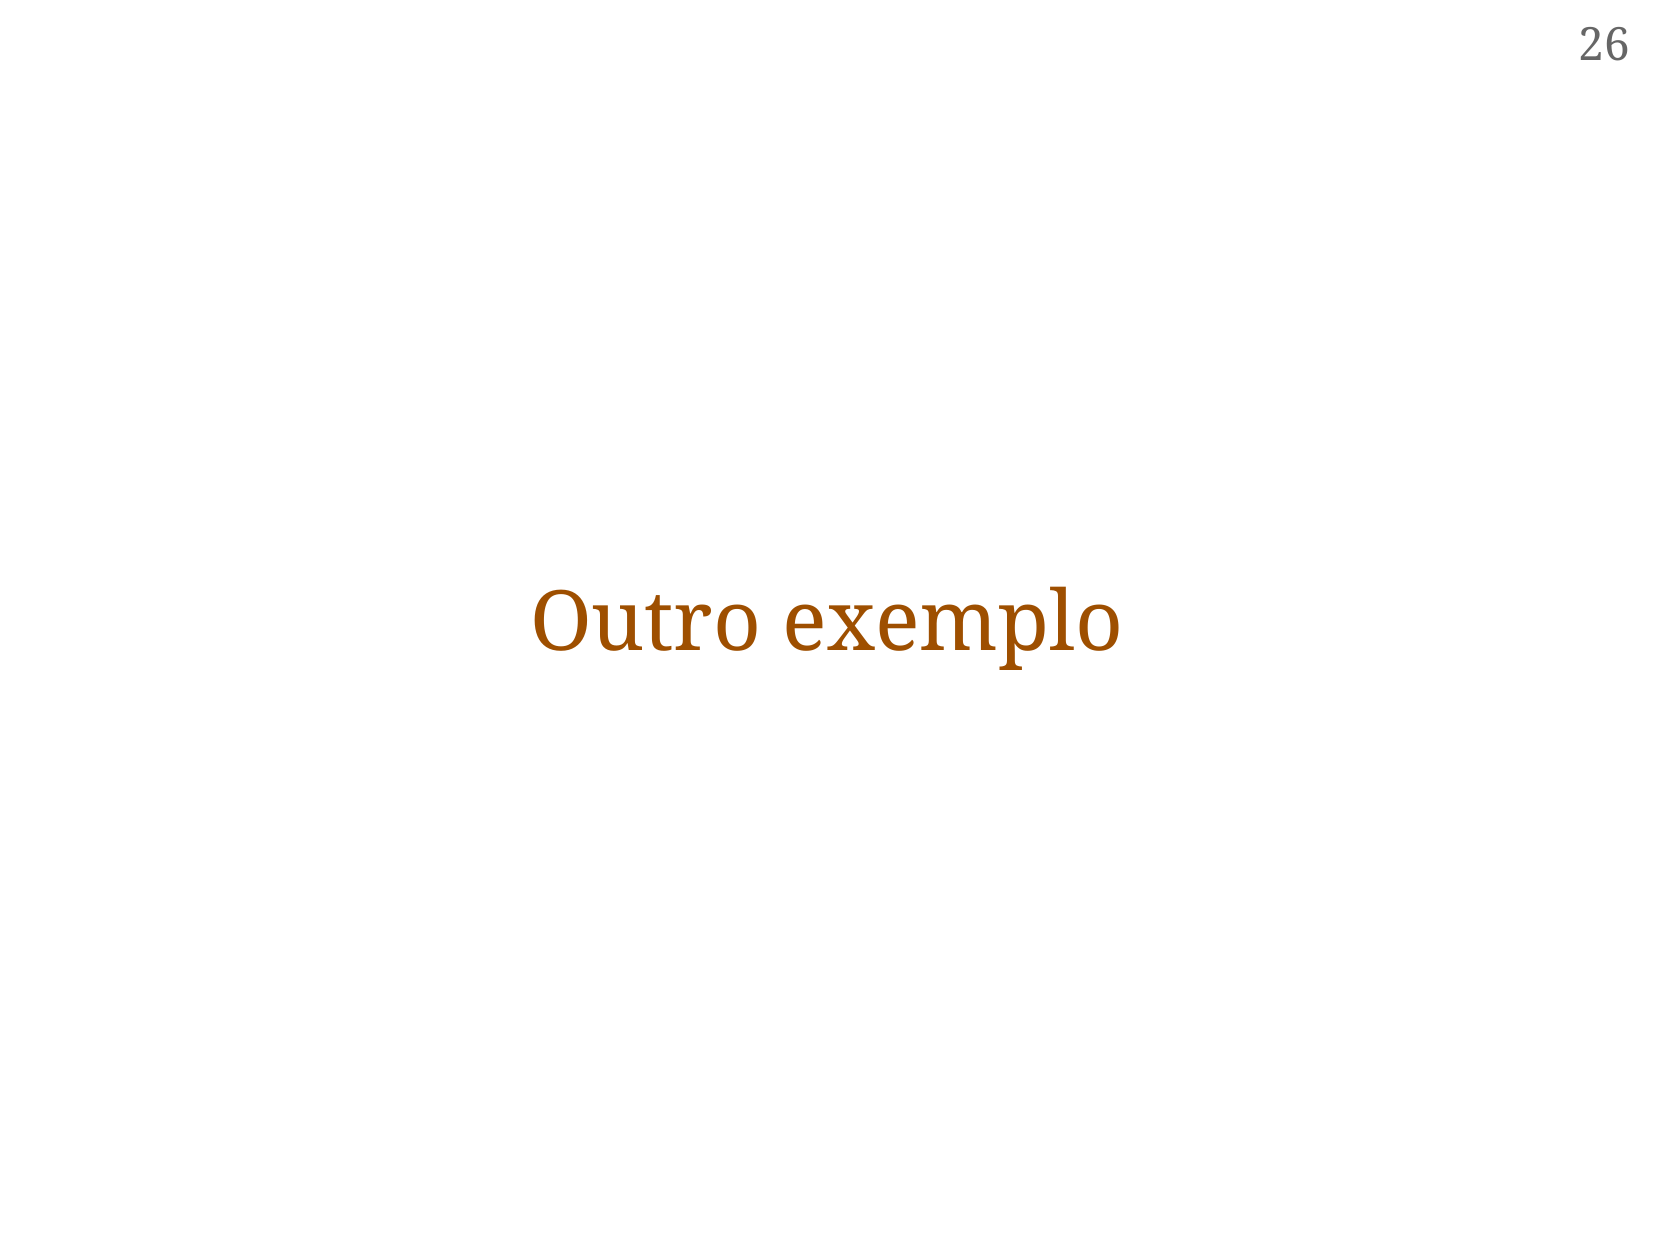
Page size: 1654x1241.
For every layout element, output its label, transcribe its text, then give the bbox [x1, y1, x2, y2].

title Outro exemplo [59, 29, 1595, 1211]
